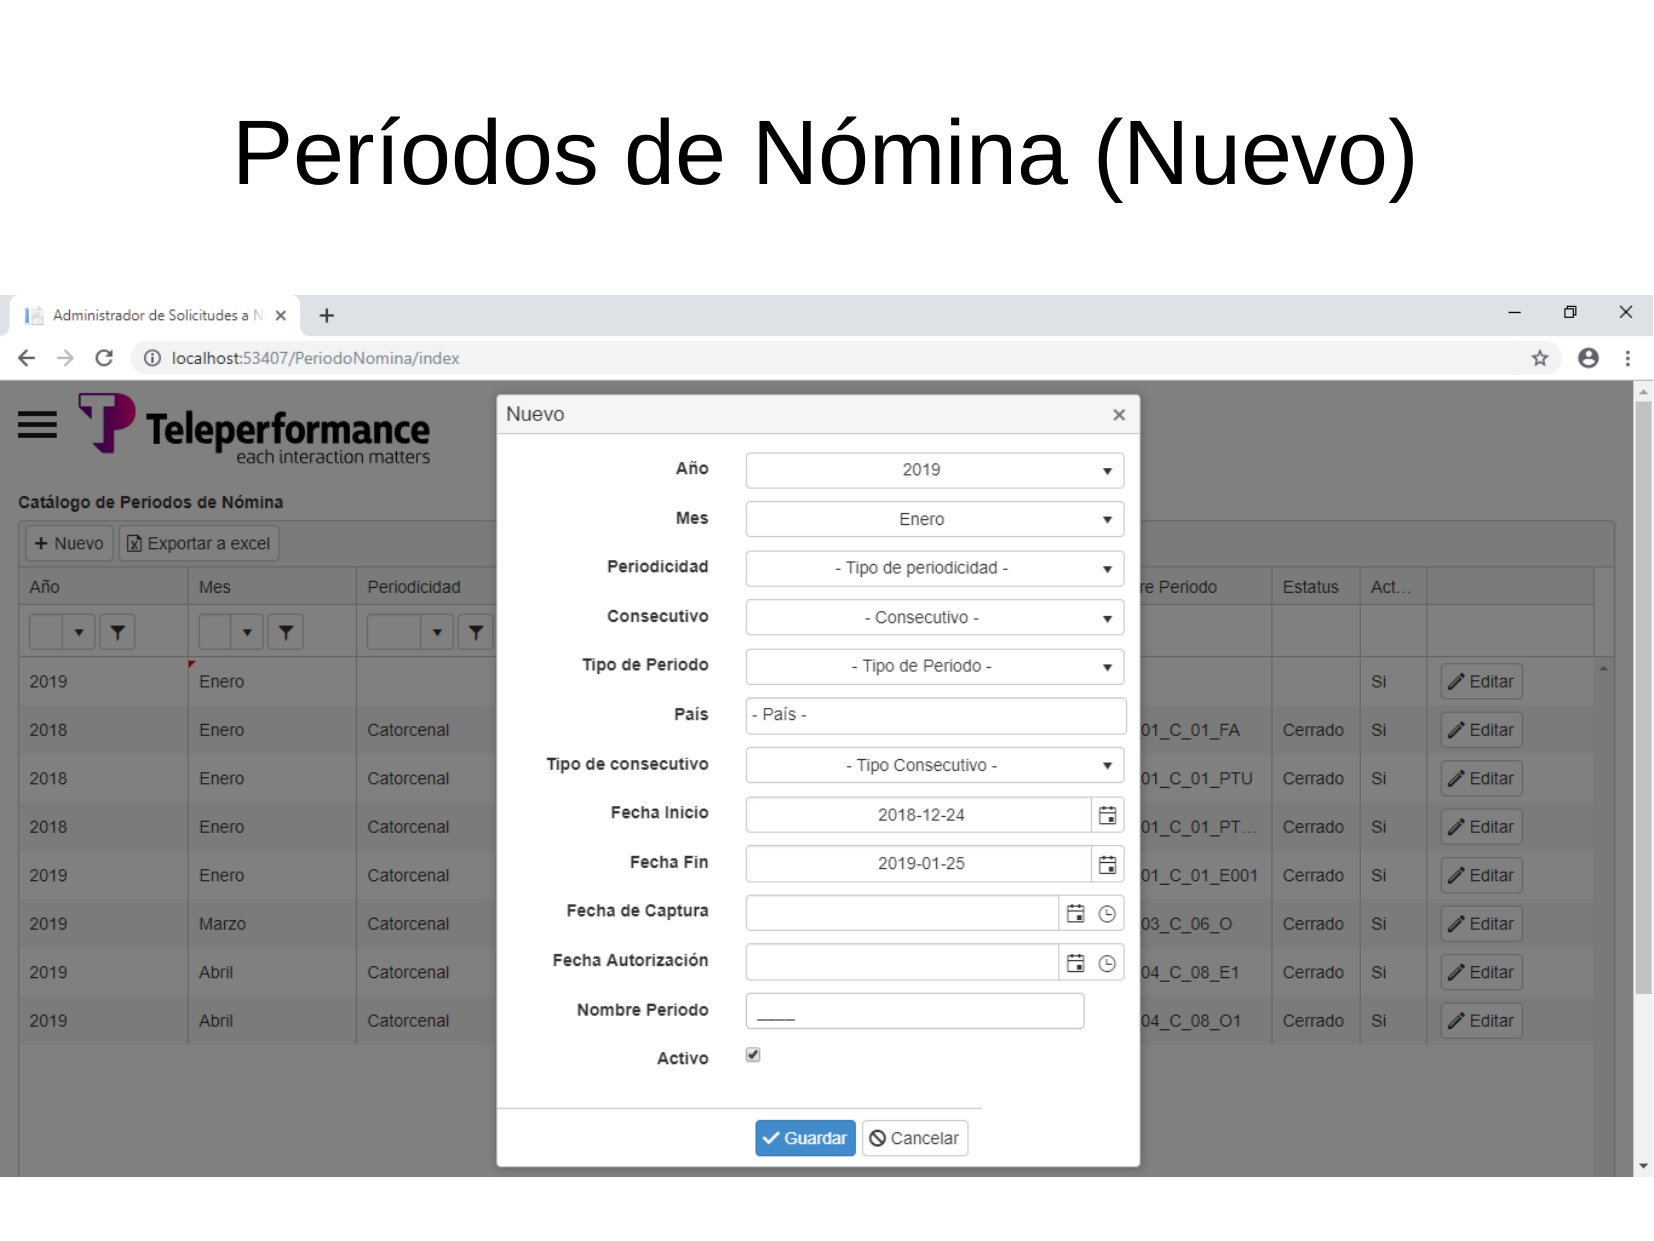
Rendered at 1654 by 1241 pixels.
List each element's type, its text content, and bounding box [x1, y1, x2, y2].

title Períodos de Nómina (Nuevo) [82, 49, 1571, 257]
picture [0, 295, 1654, 1177]
